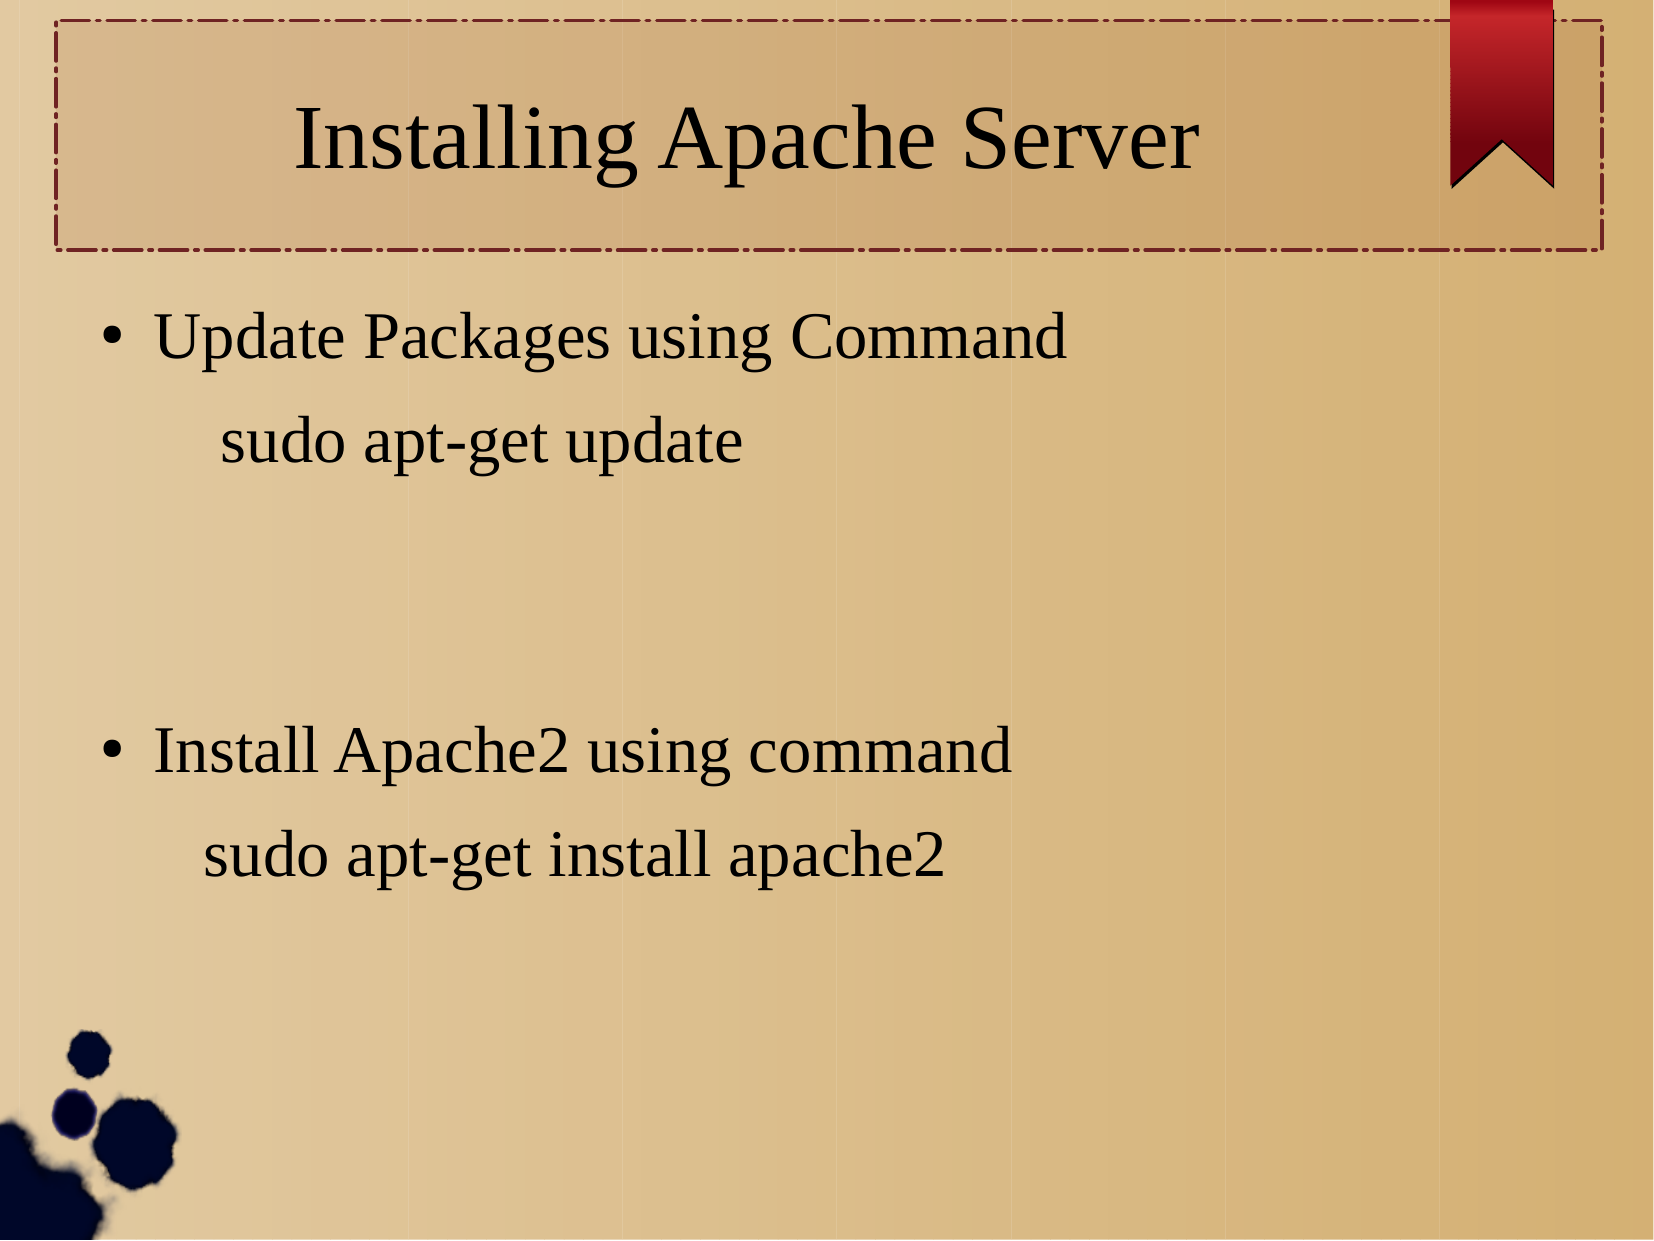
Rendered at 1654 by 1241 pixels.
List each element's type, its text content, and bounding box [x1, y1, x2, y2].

list Update Packages using Command sudo apt-get update Install Apache2 using command sudo apt-get install apache2 [82, 299, 1571, 1019]
title Installing Apache Server [82, 47, 1412, 229]
